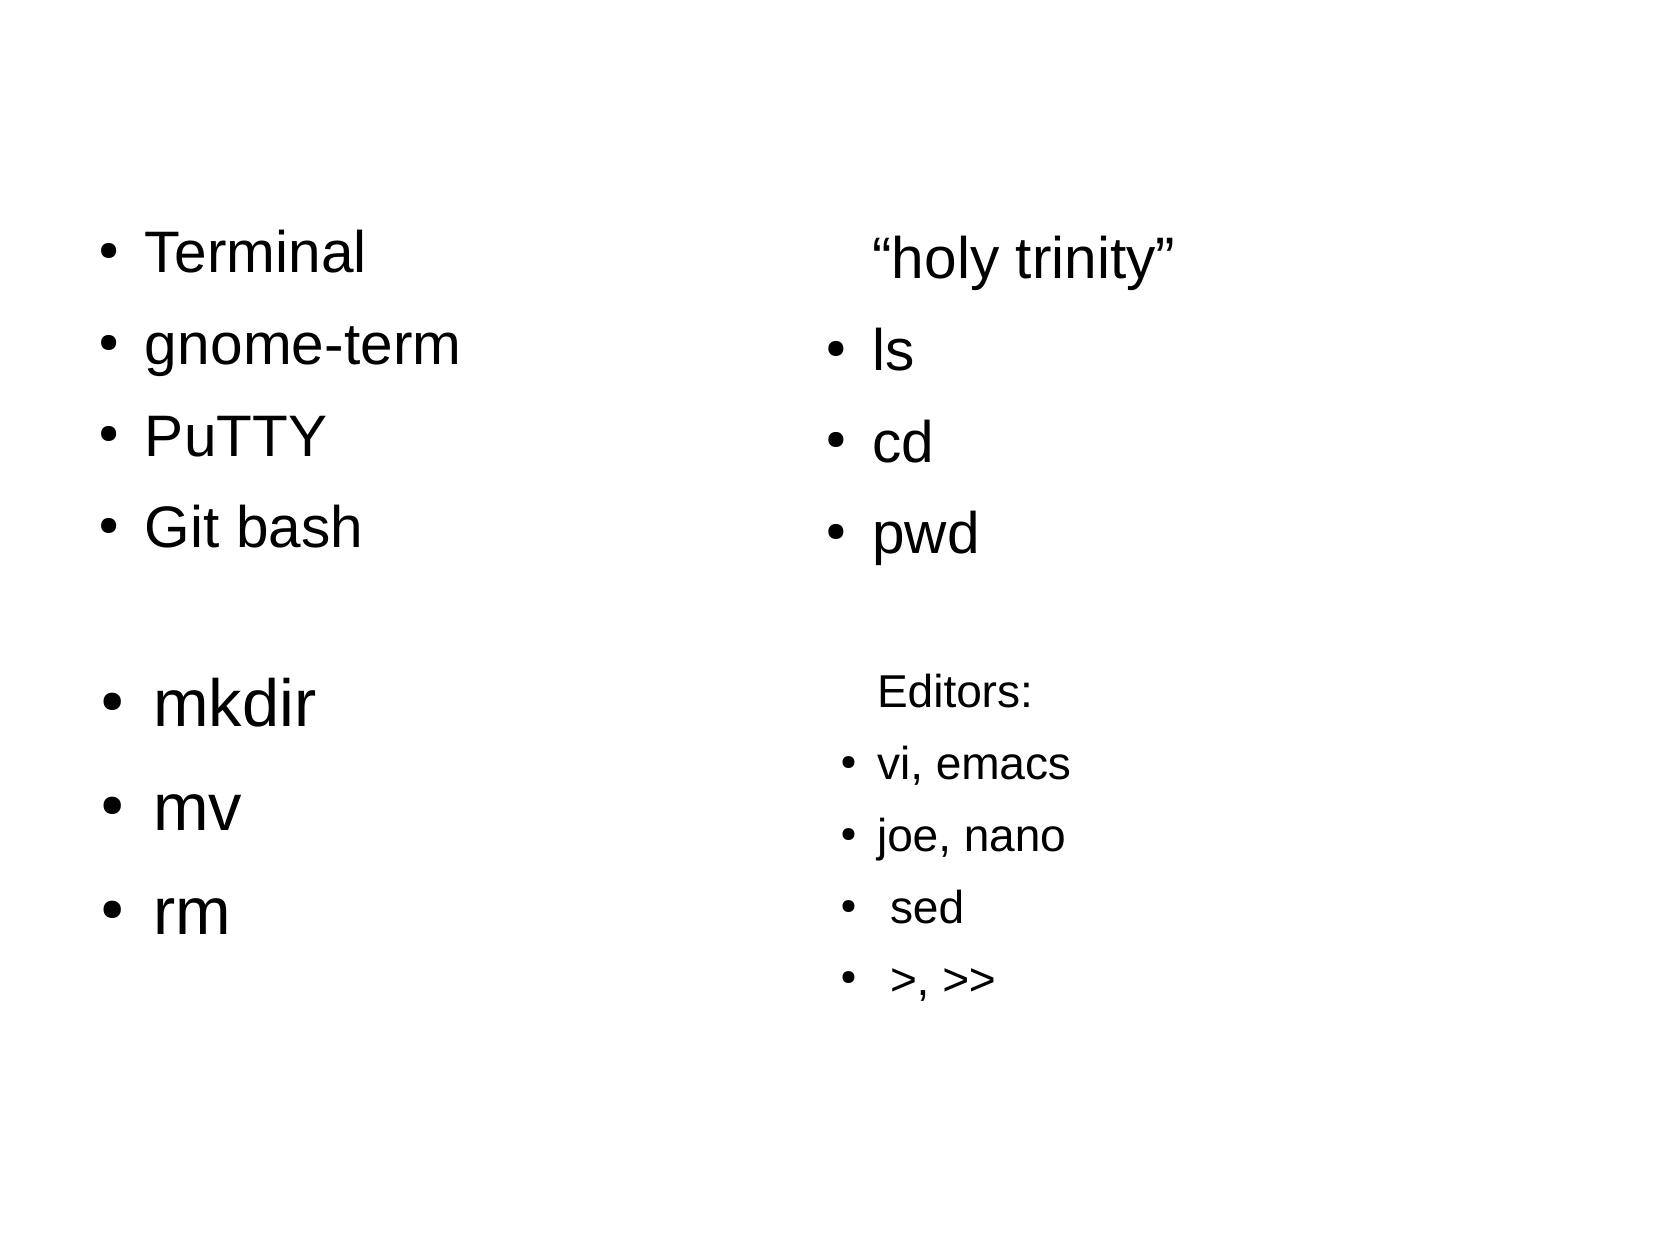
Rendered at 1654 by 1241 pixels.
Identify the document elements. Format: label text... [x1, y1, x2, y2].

list “holy trinity” ls cd pwd [810, 225, 1521, 569]
list mkdir mv rm [82, 665, 793, 1009]
list Editors: vi, emacs joe, nano sed >, >> [828, 665, 1539, 1009]
list Terminal gnome-term PuTTY Git bash [82, 219, 793, 563]
